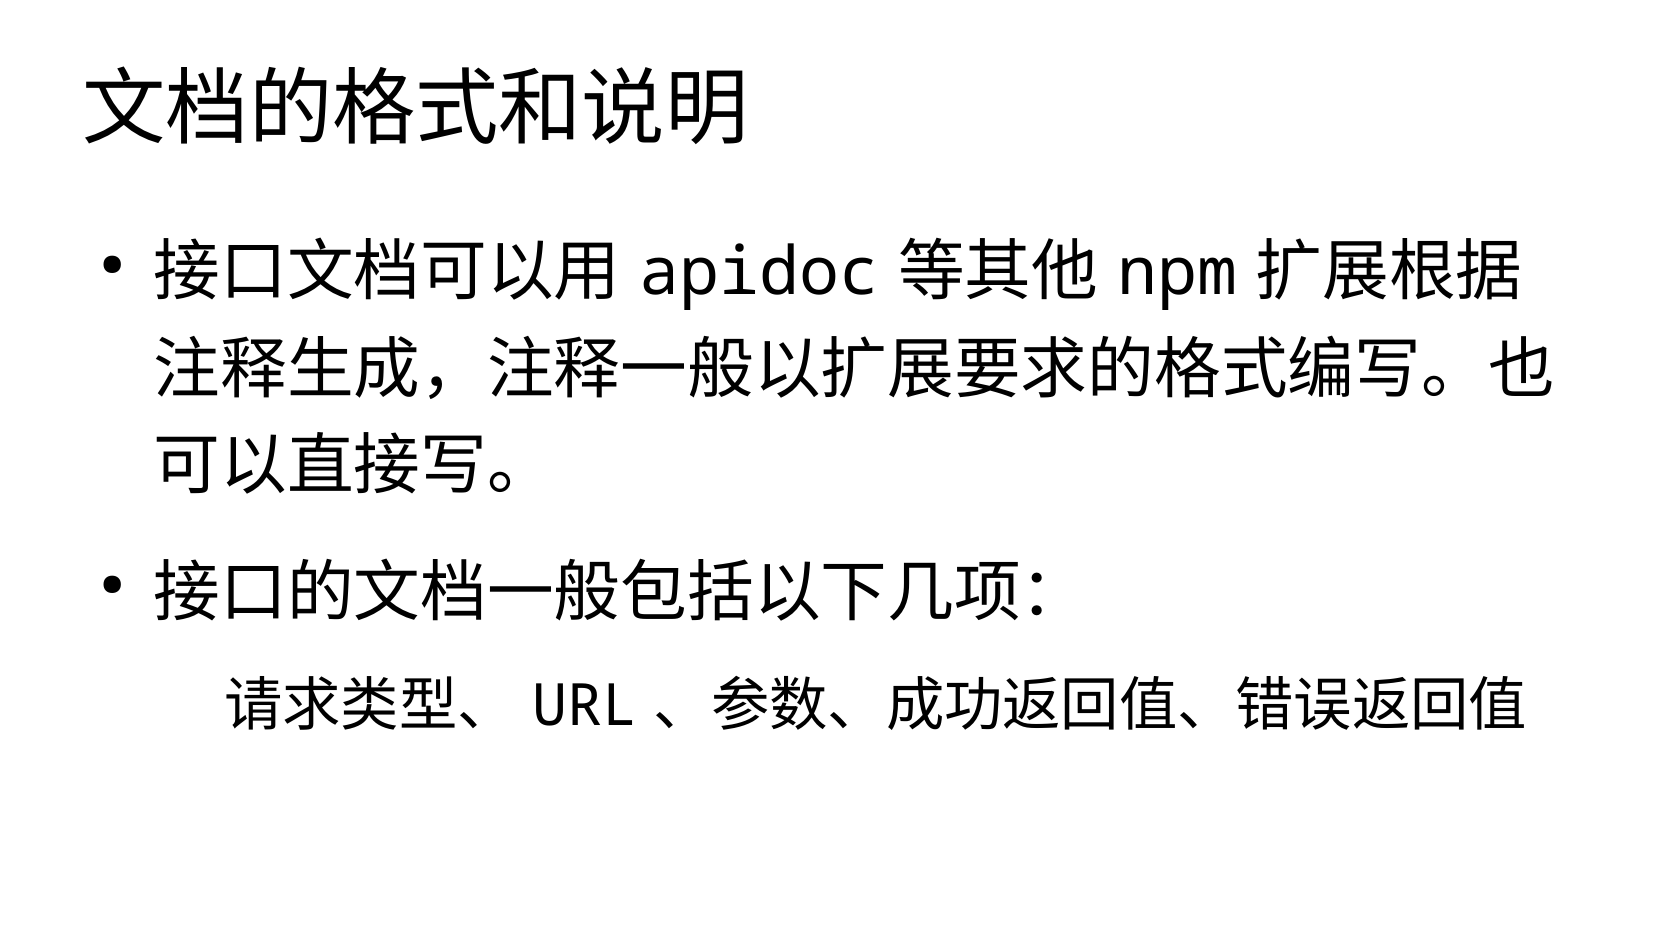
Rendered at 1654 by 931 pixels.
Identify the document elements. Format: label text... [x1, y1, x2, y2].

list 接口文档可以用apidoc等其他npm扩展根据注释生成，注释一般以扩展要求的格式编写。也可以直接写。 接口的文档一般包括以下几项： 请求类型、URL、参数、成功返回值、错误返回值 [82, 217, 1571, 875]
title 文档的格式和说明 [82, 37, 1571, 166]
